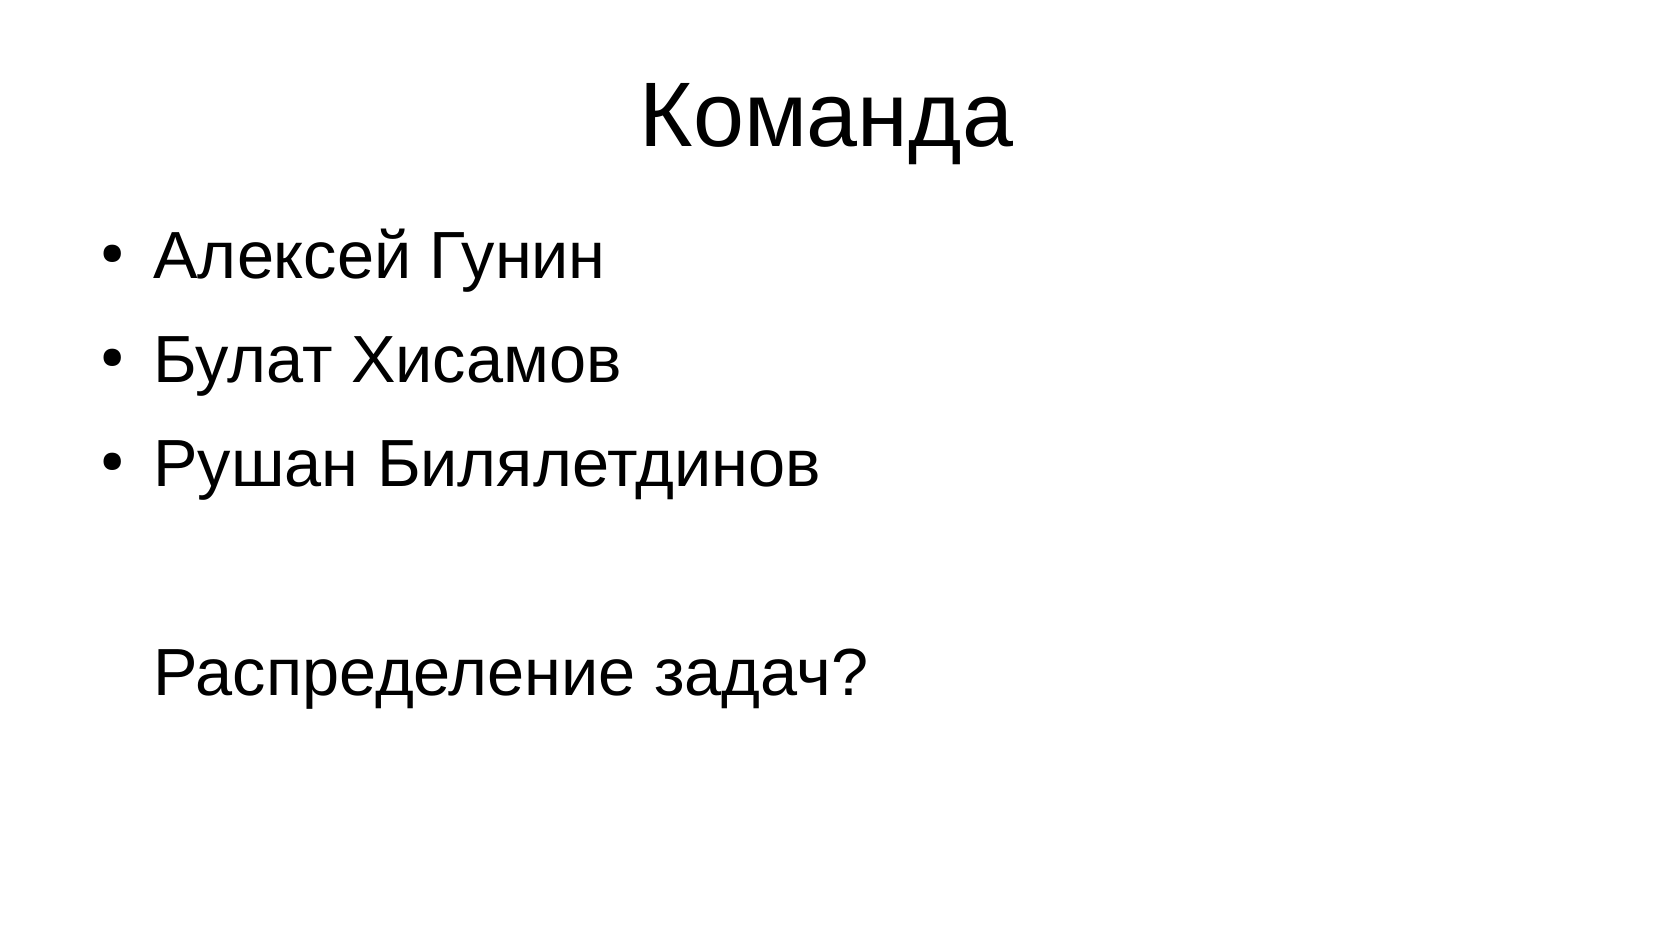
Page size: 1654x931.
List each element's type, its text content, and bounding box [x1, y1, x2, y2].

title Команда [82, 37, 1571, 193]
list Алексей Гунин Булат Хисамов Рушан Билялетдинов Распределение задач? [82, 217, 1571, 758]
